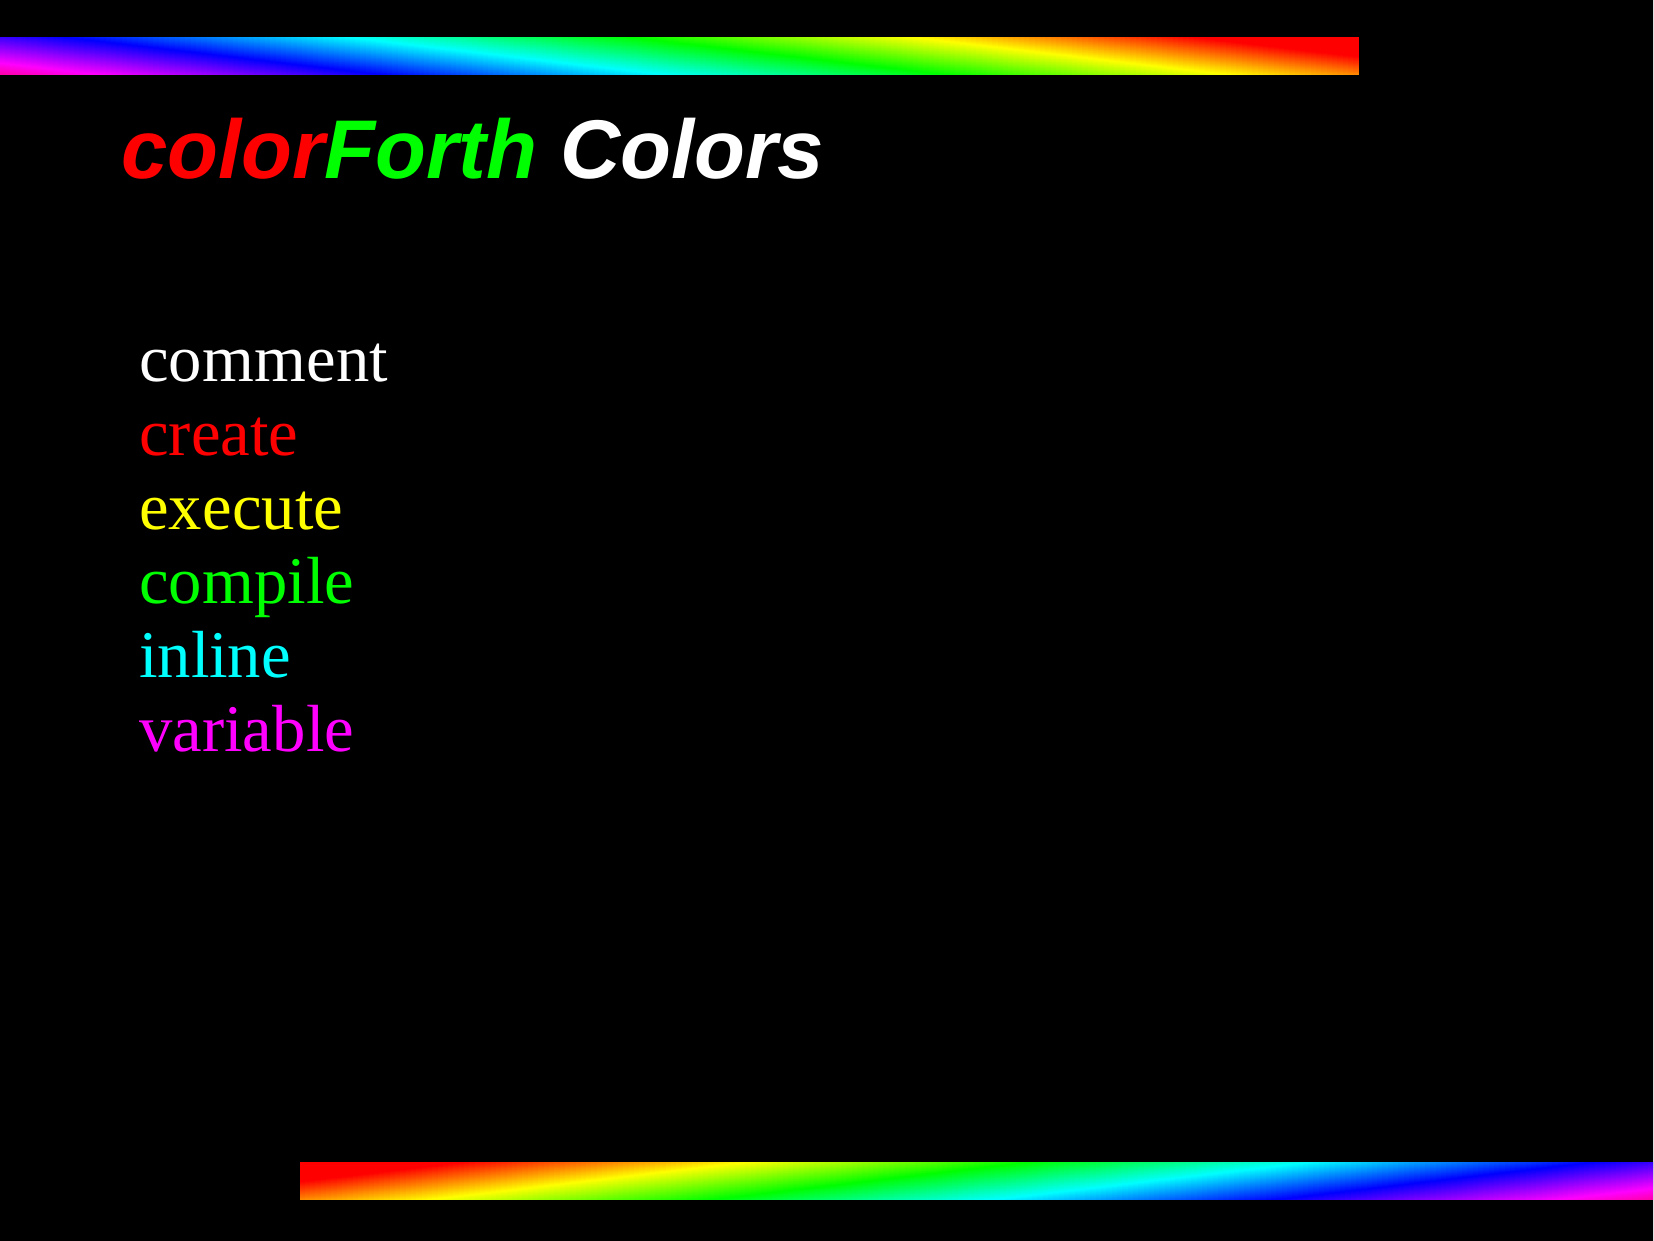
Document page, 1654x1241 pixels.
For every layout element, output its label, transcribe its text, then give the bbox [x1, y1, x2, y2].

picture [0, 0, 1654, 1241]
list comment create execute compile inline variable [121, 322, 1561, 1133]
title colorForth Colors [121, 46, 1534, 254]
